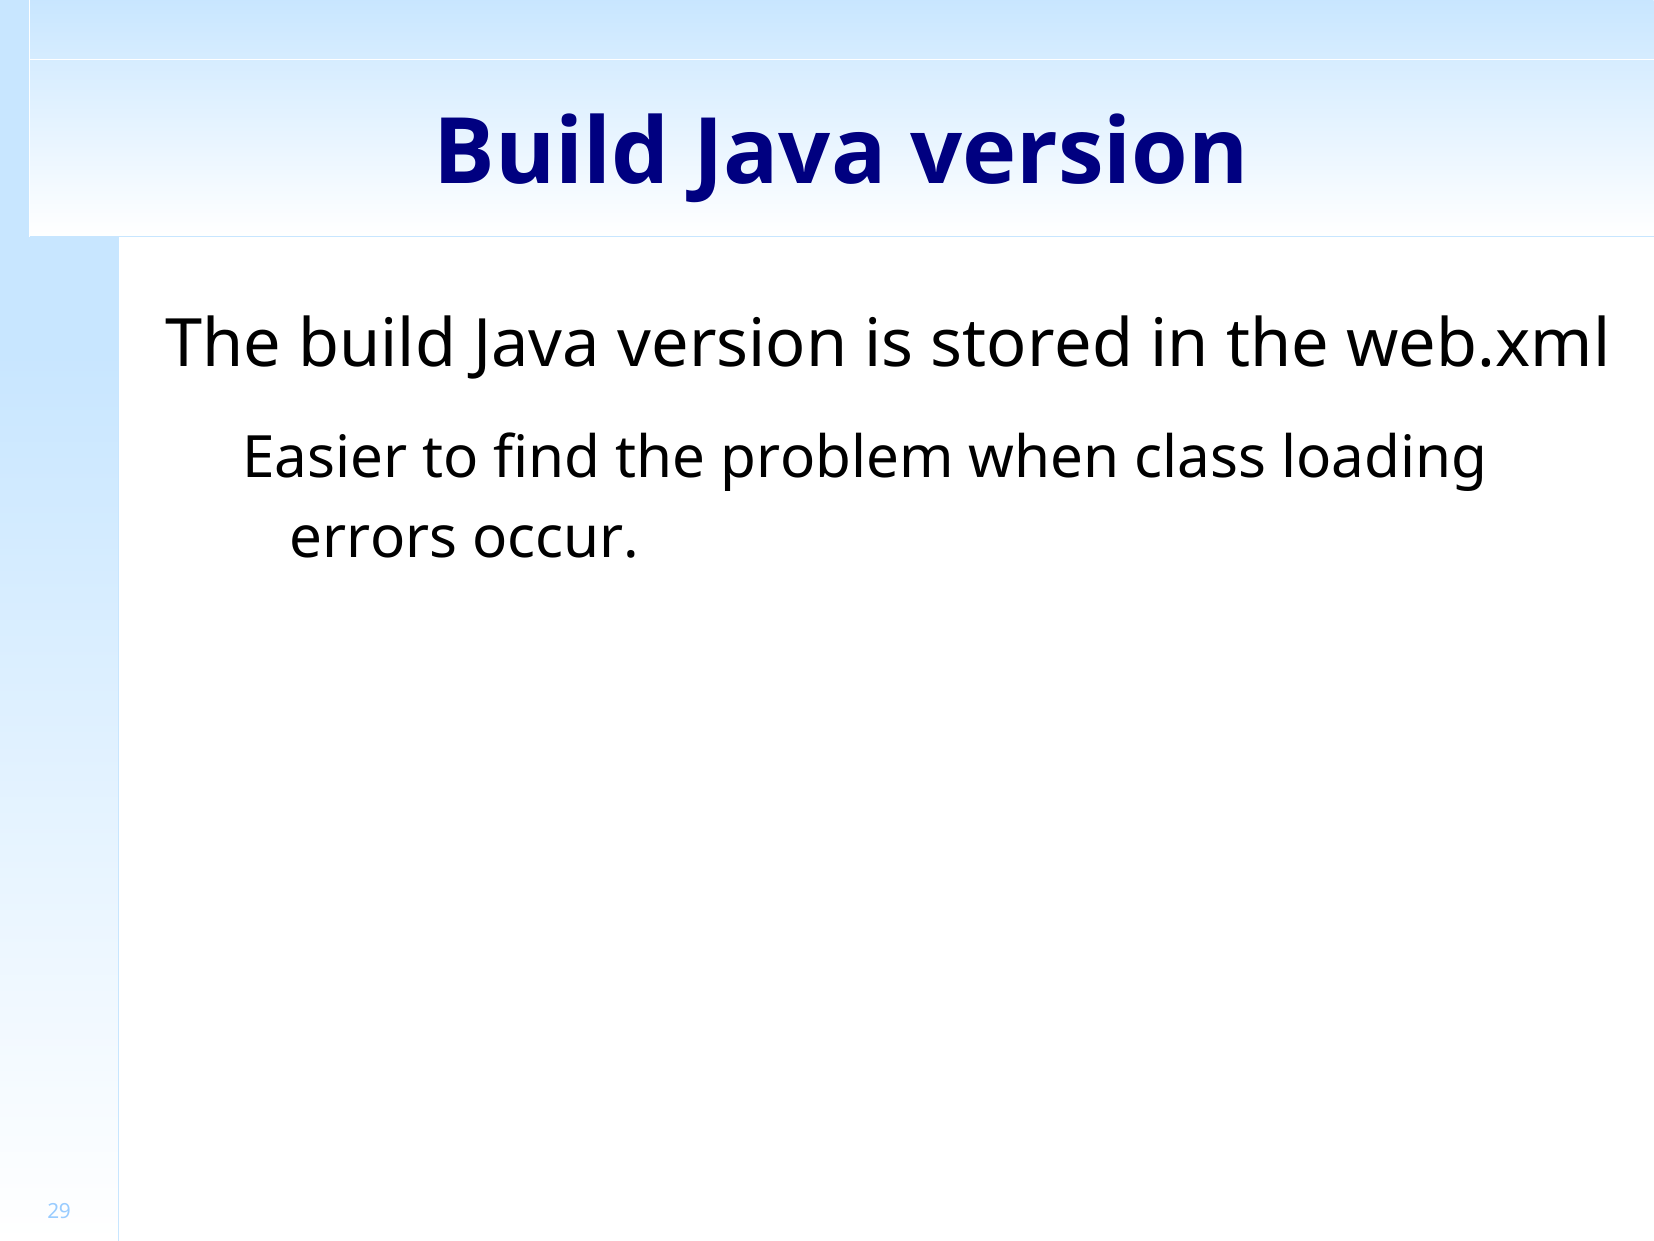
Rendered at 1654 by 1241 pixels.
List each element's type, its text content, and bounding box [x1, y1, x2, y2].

list The build Java version is stored in the web.xml Easier to find the problem when class loading errors occur. [147, 295, 1625, 1182]
title Build Java version [29, 59, 1654, 237]
